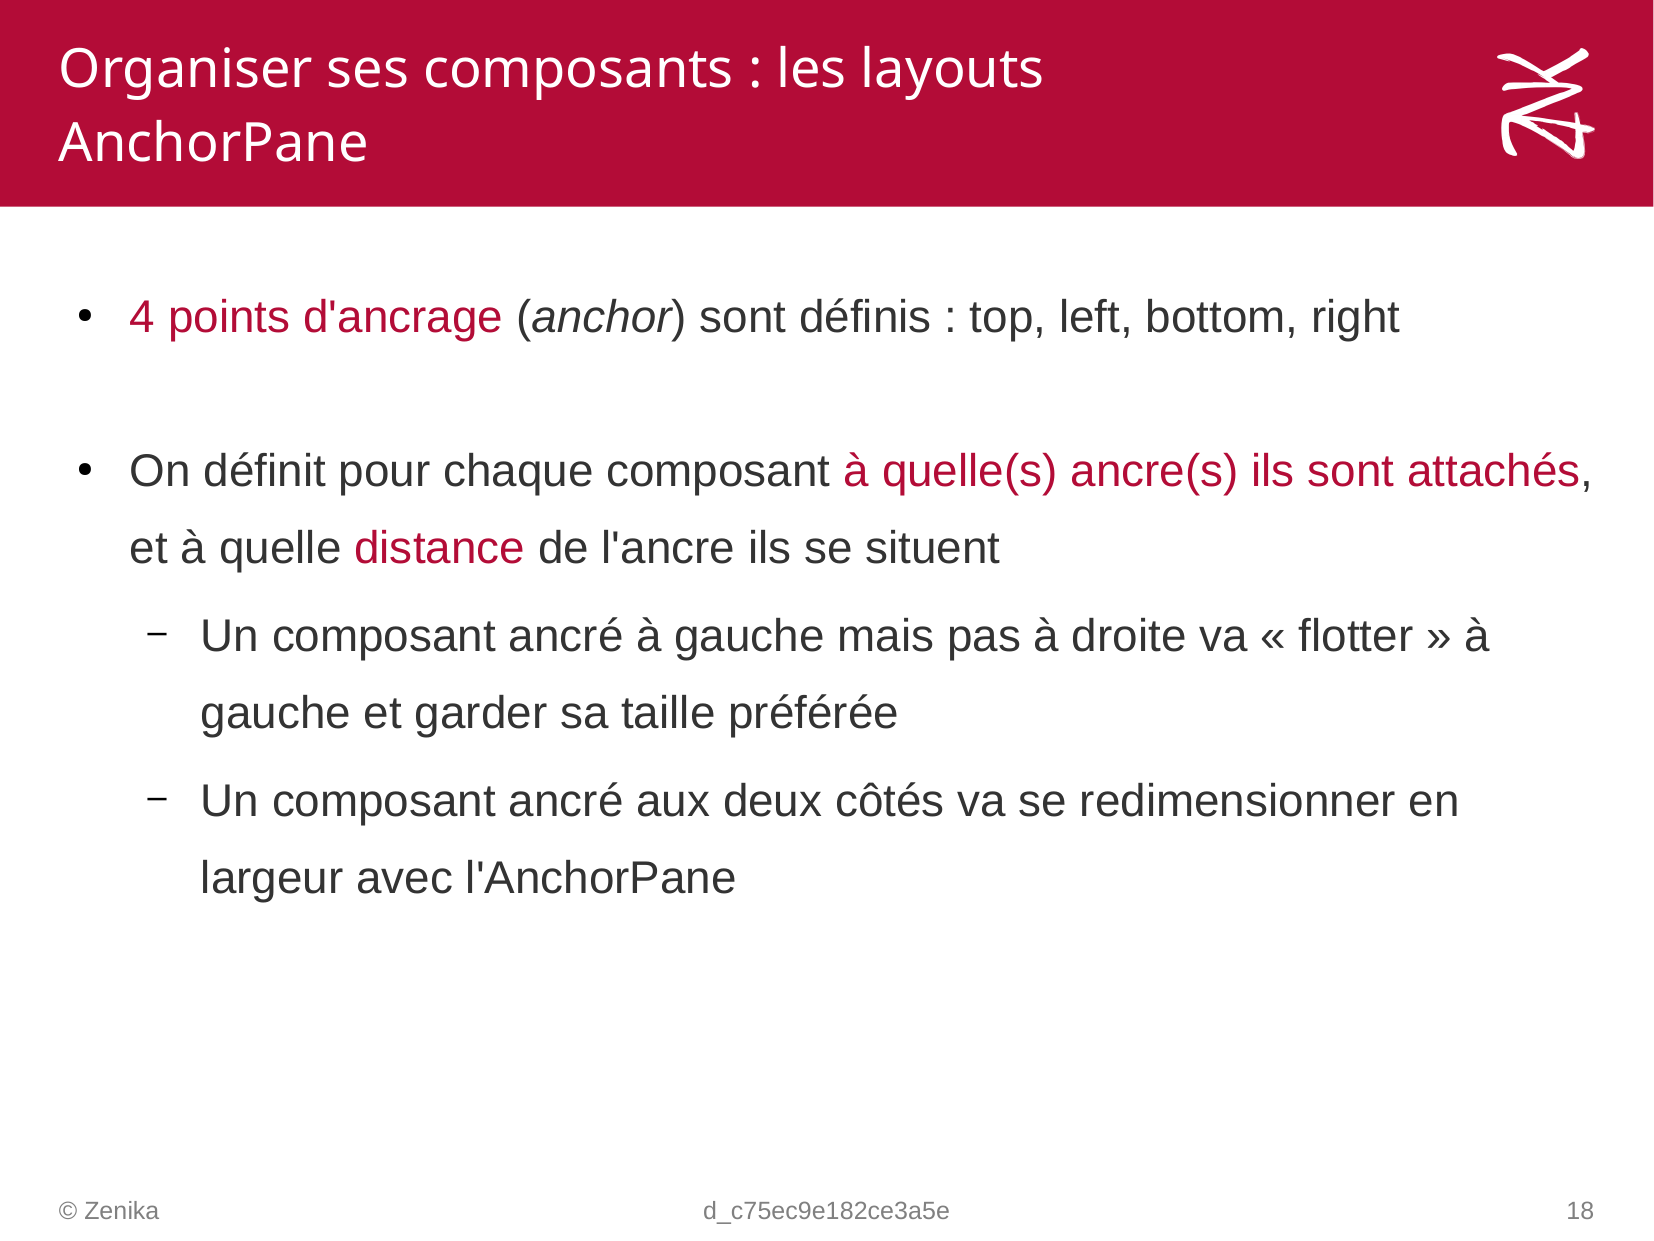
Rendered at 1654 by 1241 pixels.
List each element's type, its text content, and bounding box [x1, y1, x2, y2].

list 4 points d'ancrage (anchor) sont définis : top, left, bottom, right On définit pour chaque composant à quelle(s) ancre(s) ils sont attachés, et à quelle distance de l'ancre ils se situent Un composant ancré à gauche mais pas à droite va « flotter » à gauche et garder sa taille préférée Un composant ancré aux deux côtés va se redimensionner en largeur avec l'AnchorPane [59, 265, 1595, 1182]
title Organiser ses composants : les layouts AnchorPane [59, 29, 1595, 178]
